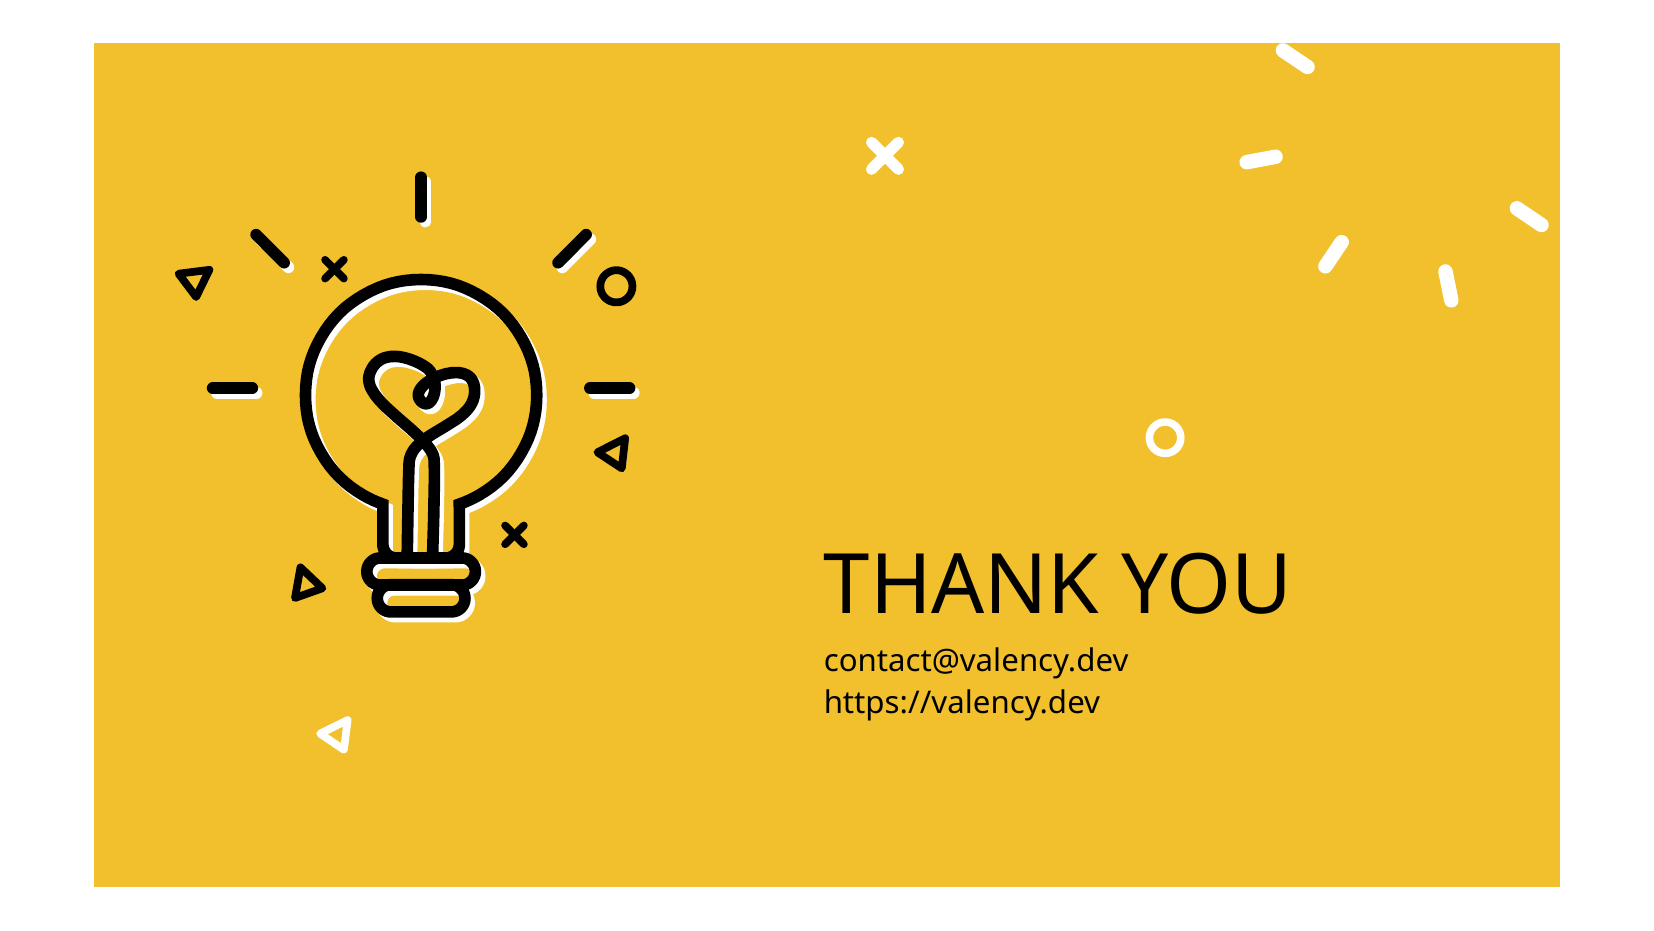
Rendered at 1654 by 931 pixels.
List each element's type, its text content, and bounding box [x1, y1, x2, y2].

title contact@valency.dev https://valency.dev [823, 626, 1399, 735]
title THANK YOU [823, 524, 1544, 638]
